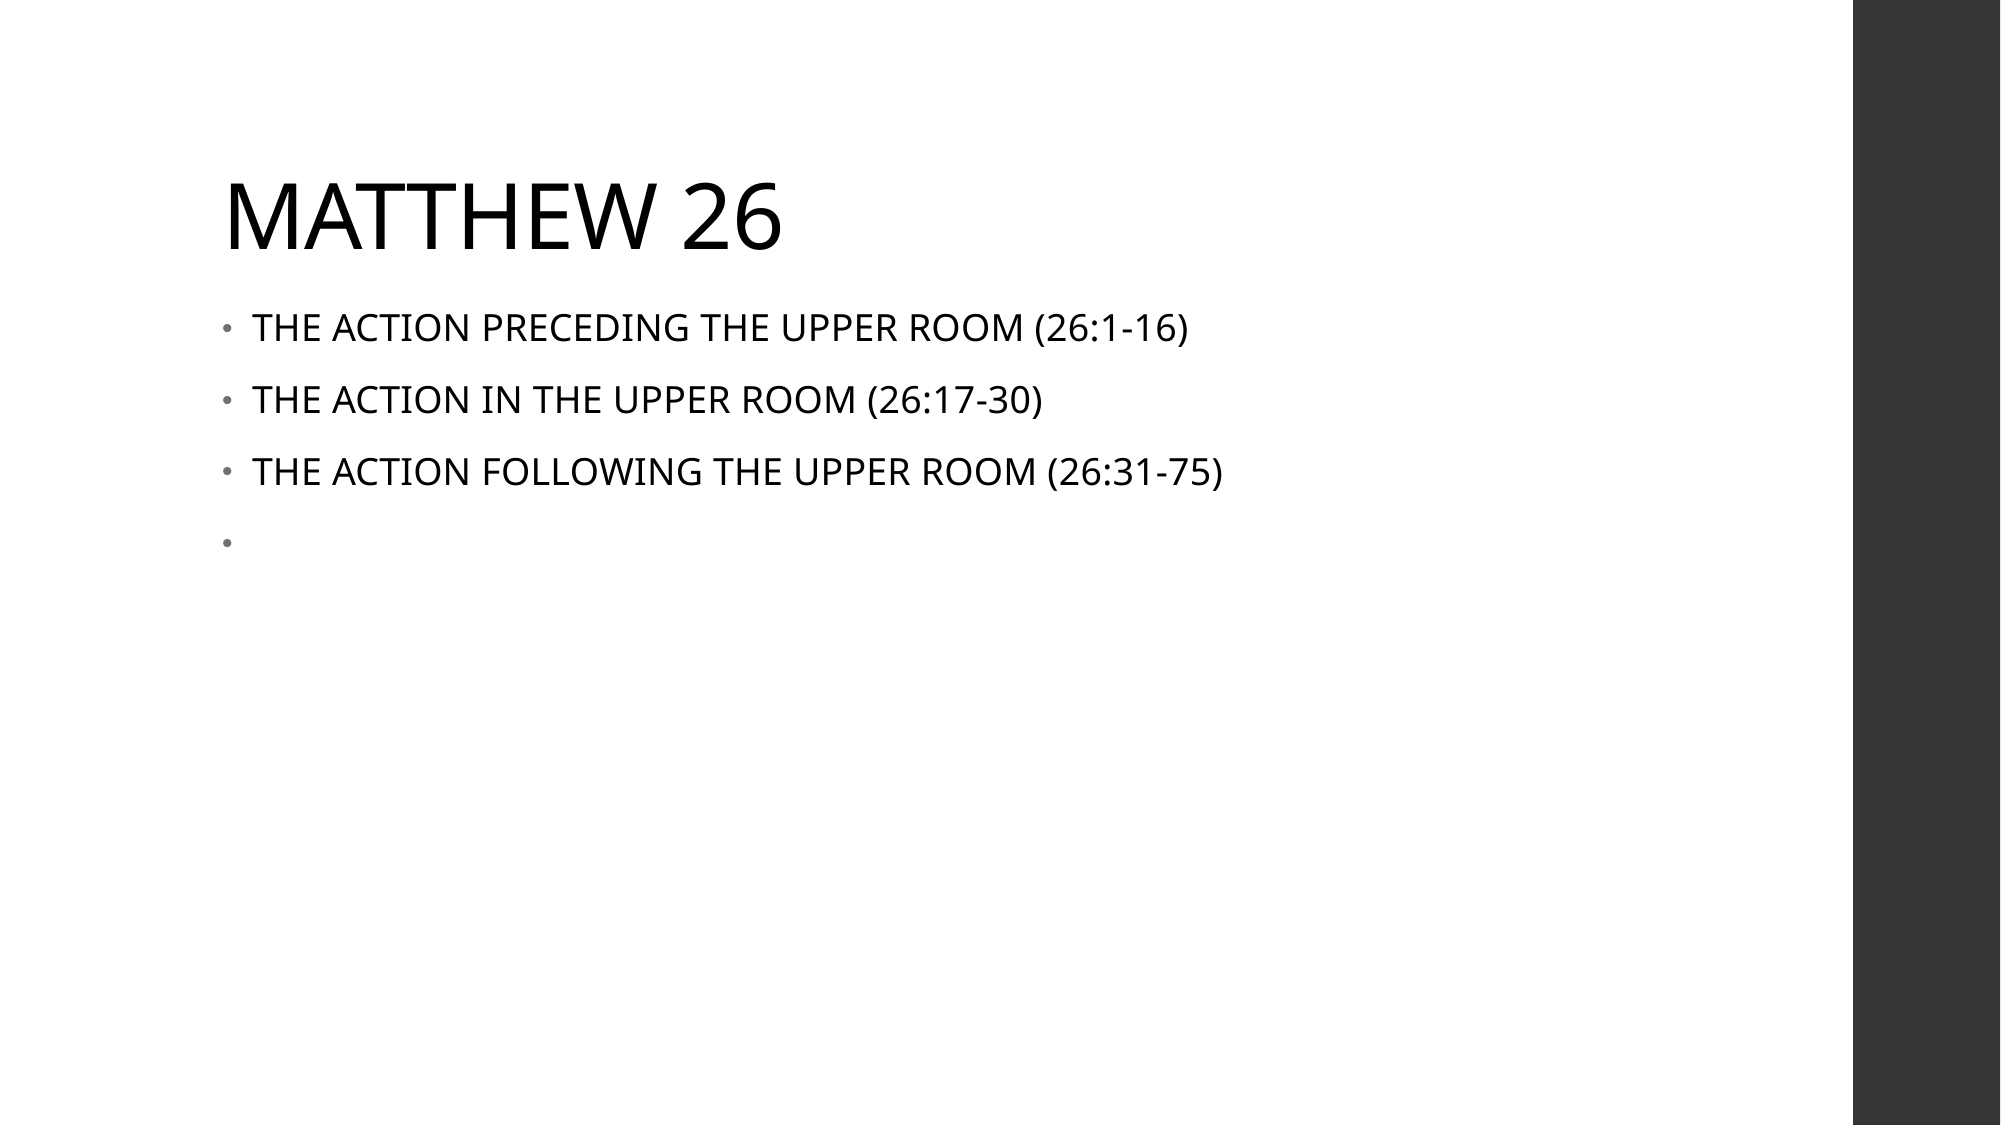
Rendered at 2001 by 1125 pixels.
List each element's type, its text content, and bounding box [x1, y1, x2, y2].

list THE ACTION PRECEDING THE UPPER ROOM (26:1-16) THE ACTION IN THE UPPER ROOM (26:17-30) THE ACTION FOLLOWING THE UPPER ROOM (26:31-75) [206, 299, 1617, 1014]
title MATTHEW 26 [206, 60, 1797, 278]
